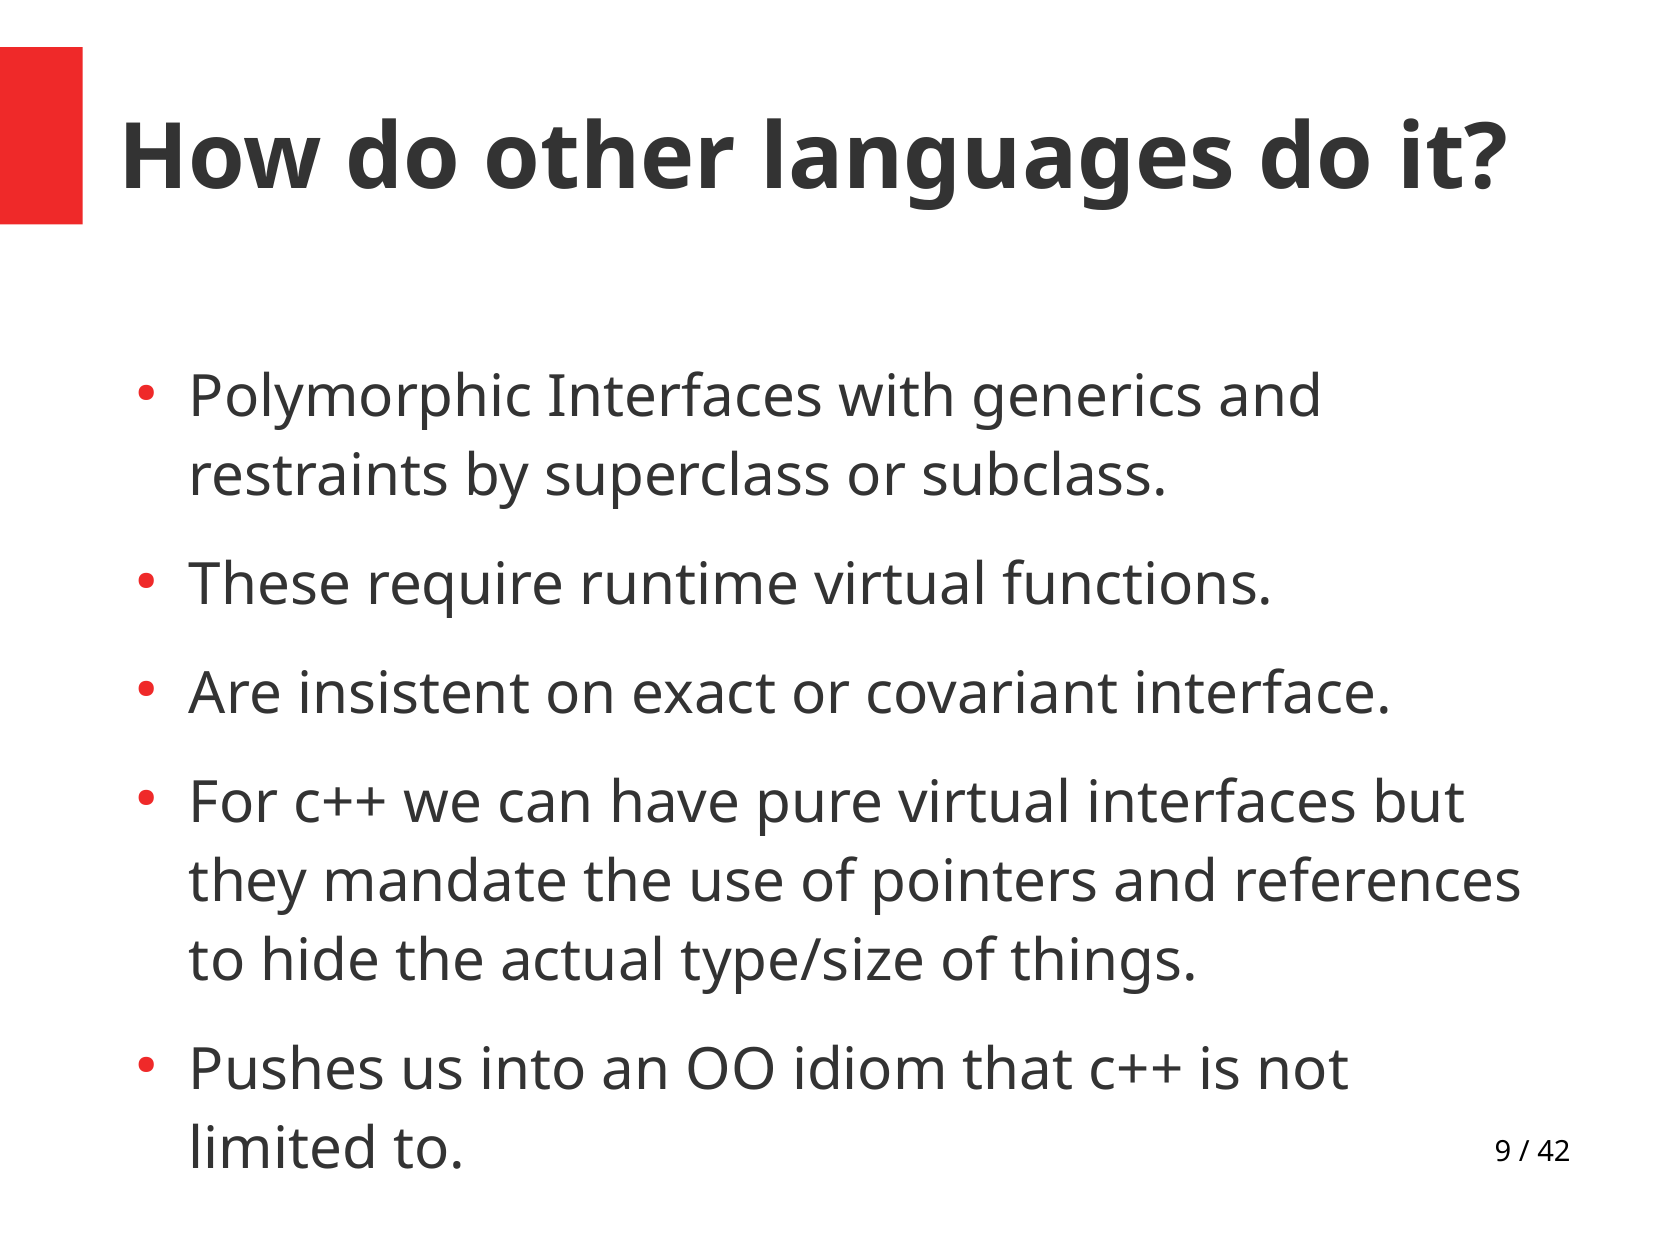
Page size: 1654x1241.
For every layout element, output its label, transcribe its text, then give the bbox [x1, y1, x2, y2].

list Polymorphic Interfaces with generics and restraints by superclass or subclass. These require runtime virtual functions. Are insistent on exact or covariant interface. For c++ we can have pure virtual interfaces but they mandate the use of pointers and references to hide the actual type/size of things. Pushes us into an OO idiom that c++ is not limited to. [118, 354, 1536, 1074]
title How do other languages do it? [118, 45, 1571, 260]
